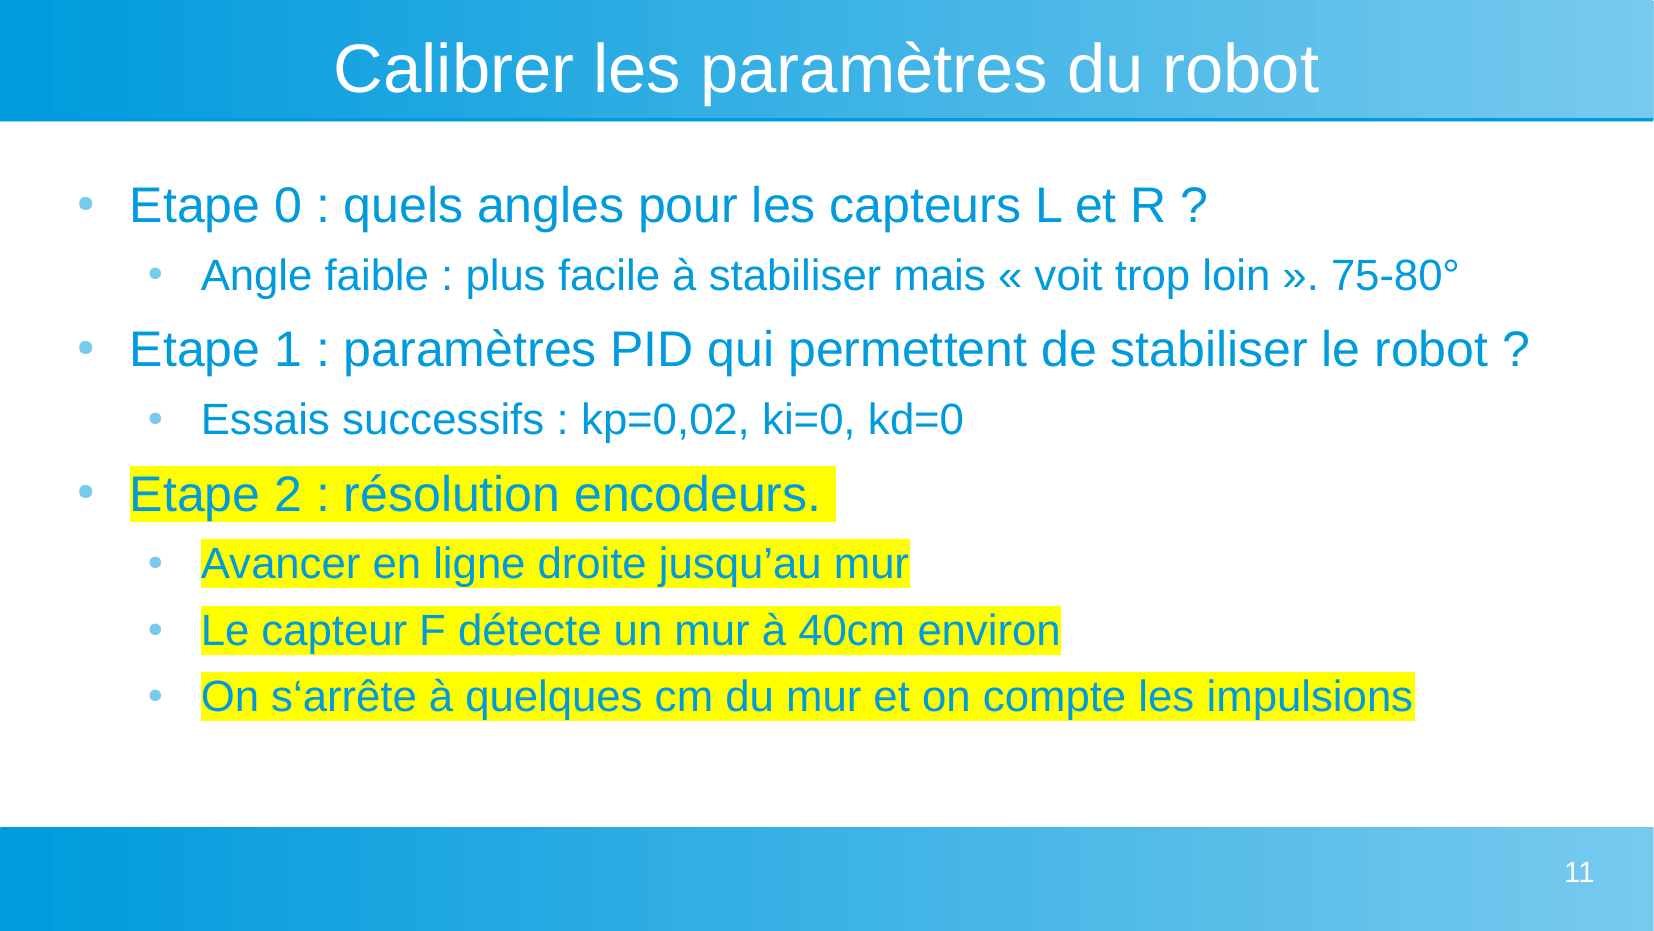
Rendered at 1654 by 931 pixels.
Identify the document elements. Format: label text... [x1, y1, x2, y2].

title Calibrer les paramètres du robot [59, 29, 1595, 108]
list Etape 0 : quels angles pour les capteurs L et R ? Angle faible : plus facile à stabiliser mais « voit trop loin ». 75-80° Etape 1 : paramètres PID qui permettent de stabiliser le robot ? Essais successifs : kp=0,02, ki=0, kd=0 Etape 2 : résolution encodeurs. Avancer en ligne droite jusqu’au mur Le capteur F détecte un mur à 40cm environ On s‘arrête à quelques cm du mur et on compte les impulsions [59, 177, 1595, 768]
